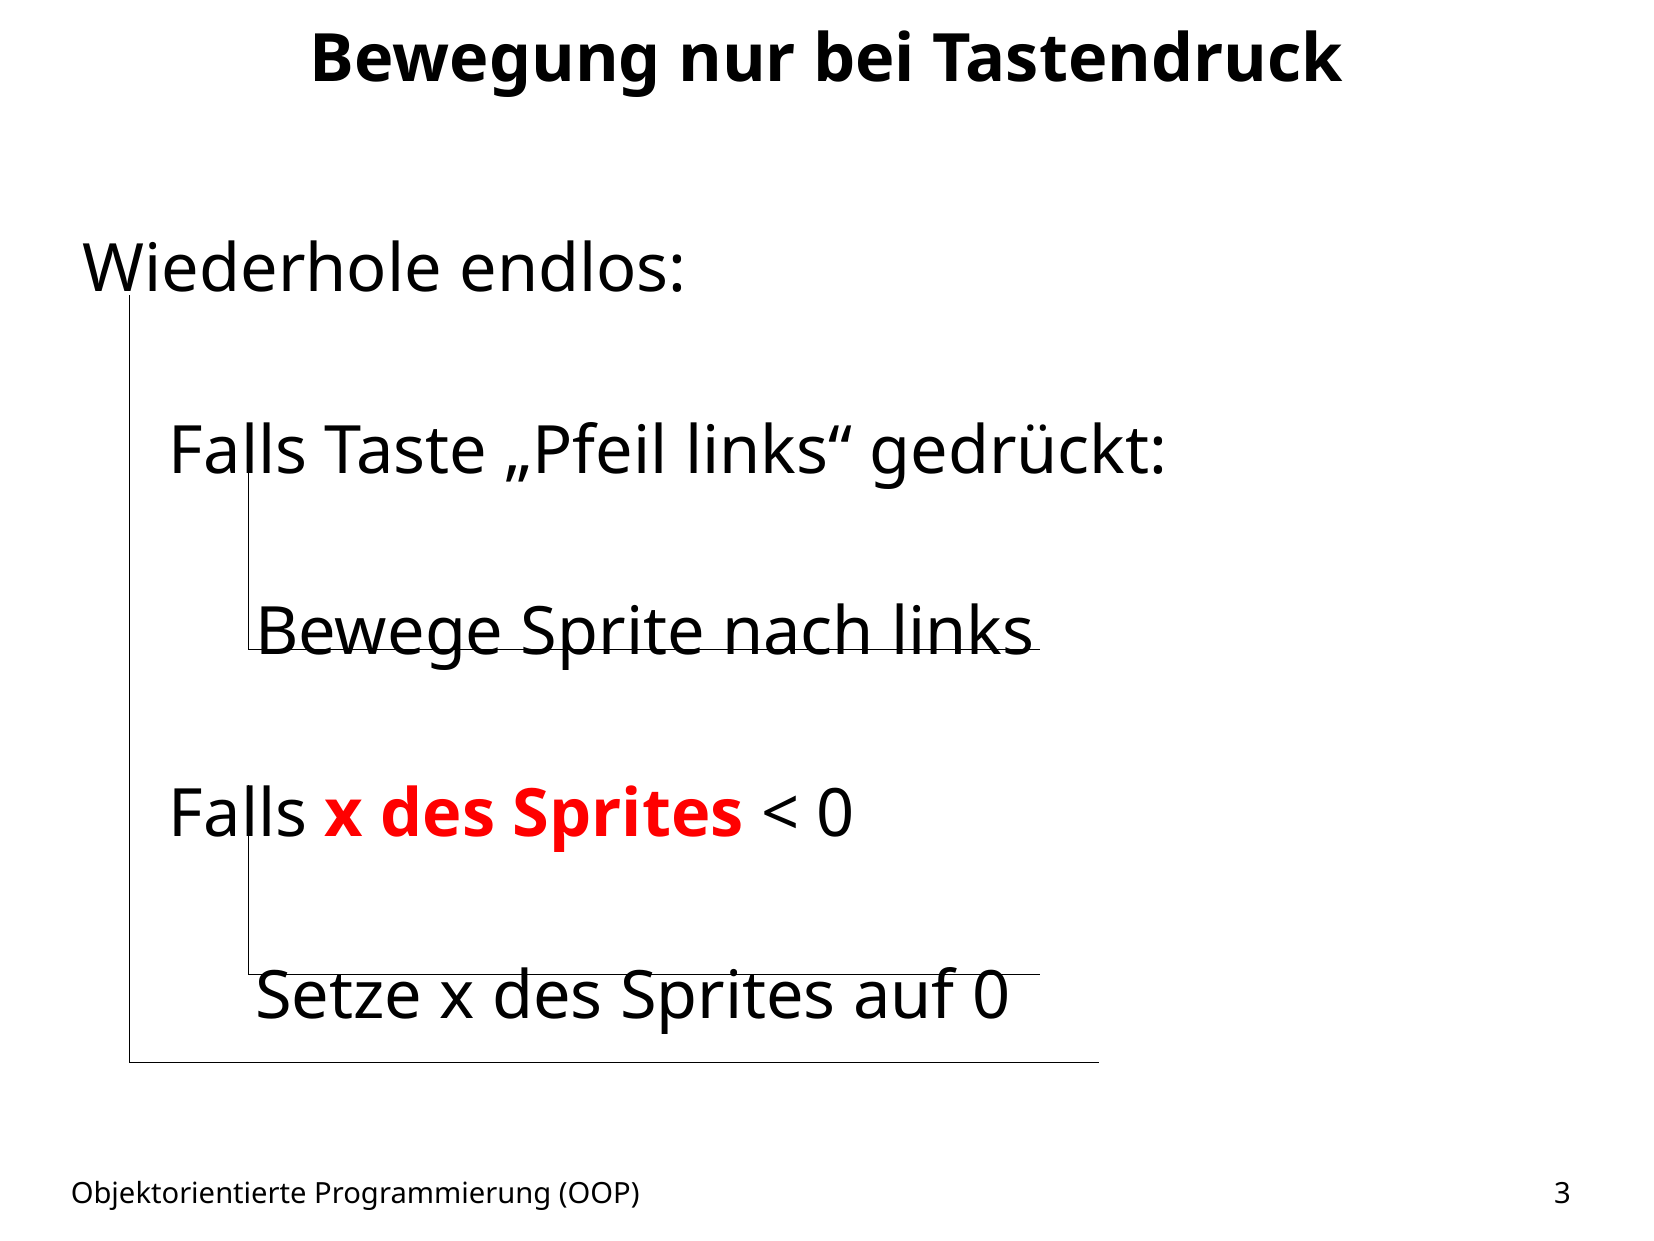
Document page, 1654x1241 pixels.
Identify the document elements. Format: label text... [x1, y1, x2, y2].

list Wiederhole endlos: Falls Taste „Pfeil links“ gedrückt: Bewege Sprite nach links Falls x des Sprites < 0 Setze x des Sprites auf 0 [82, 129, 1571, 1111]
title Bewegung nur bei Tastendruck [0, 5, 1654, 107]
